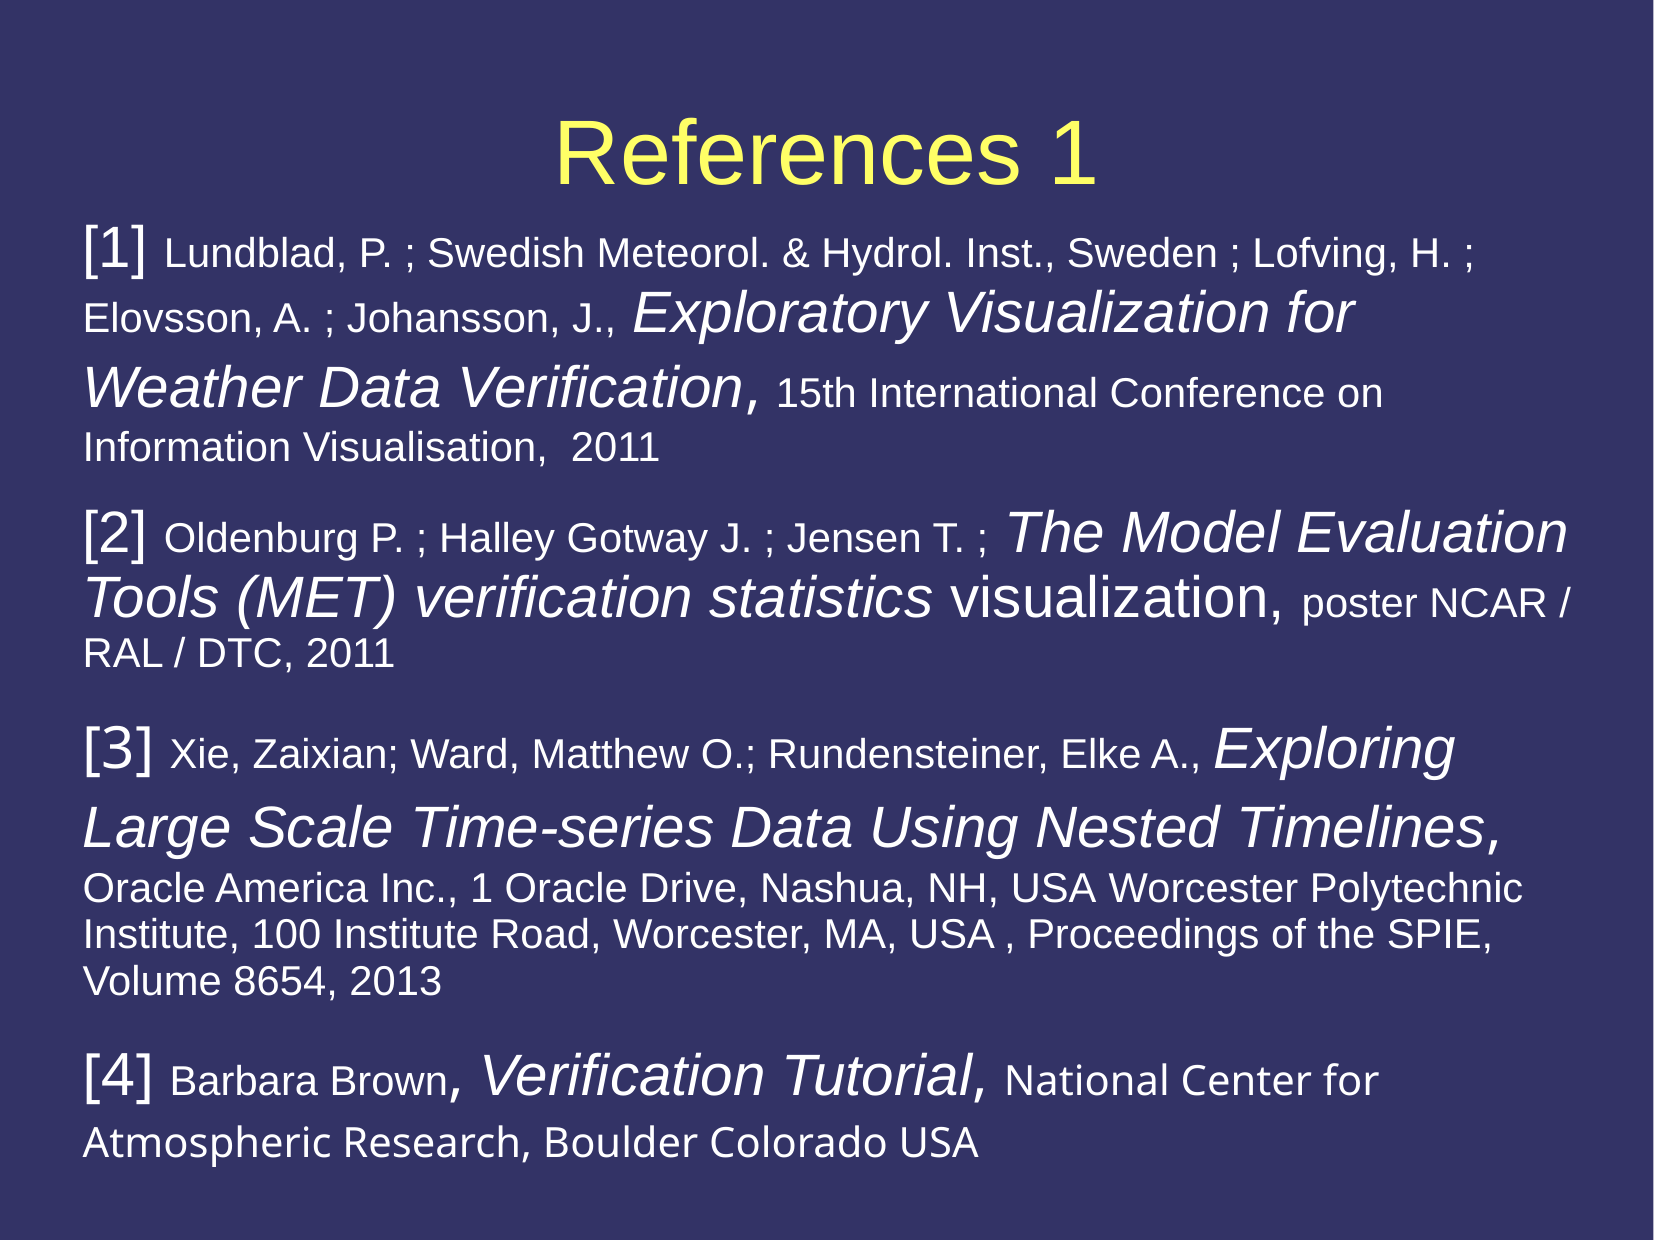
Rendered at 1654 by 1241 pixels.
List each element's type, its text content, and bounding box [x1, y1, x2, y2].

title References 1 [82, 49, 1571, 214]
list [1] Lundblad, P. ; Swedish Meteorol. & Hydrol. Inst., Sweden ; Lofving, H. ; Elovsson, A. ; Johansson, J., Exploratory Visualization for Weather Data Verification, 15th International Conference on Information Visualisation, 2011 [2] Oldenburg P. ; Halley Gotway J. ; Jensen T. ; The Model Evaluation Tools (MET) verification statistics visualization, poster NCAR / RAL / DTC, 2011 [3] Xie, Zaixian; Ward, Matthew O.; Rundensteiner, Elke A., Exploring Large Scale Time-series Data Using Nested Timelines, Oracle America Inc., 1 Oracle Drive, Nashua, NH, USA Worcester Polytechnic Institute, 100 Institute Road, Worcester, MA, USA , Proceedings of the SPIE, Volume 8654, 2013 [4] Barbara Brown, Verification Tutorial, National Center for Atmospheric Research, Boulder Colorado USA [11, 214, 1583, 1213]
